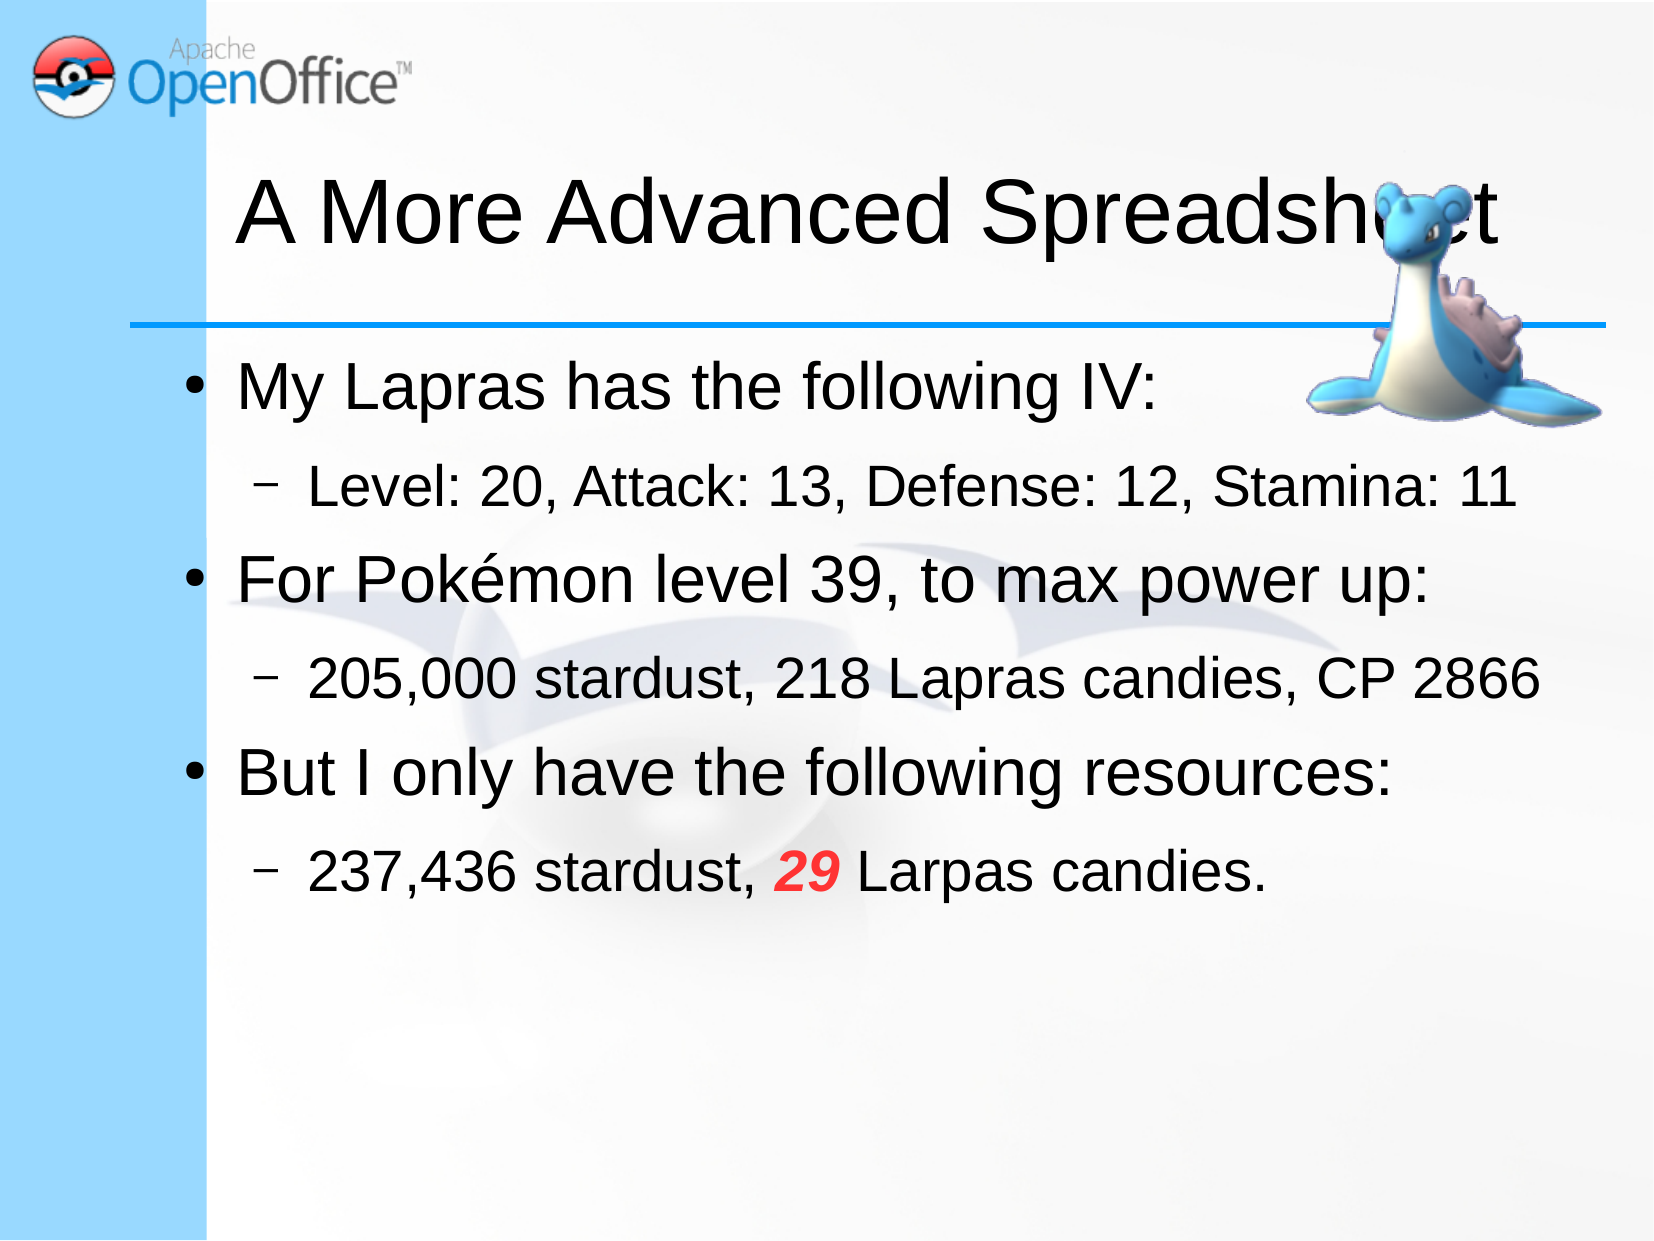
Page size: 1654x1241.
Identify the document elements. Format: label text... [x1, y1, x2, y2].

list My Lapras has the following IV: Level: 20, Attack: 13, Defense: 12, Stamina: 11 For Pokémon level 39, to max power up: 205,000 stardust, 218 Lapras candies, CP 2866 But I only have the following resources: 237,436 stardust, 29 Larpas candies. [165, 349, 1571, 1168]
title A More Advanced Spreadsheet [165, 108, 1238, 316]
picture [31, 2, 1654, 1241]
